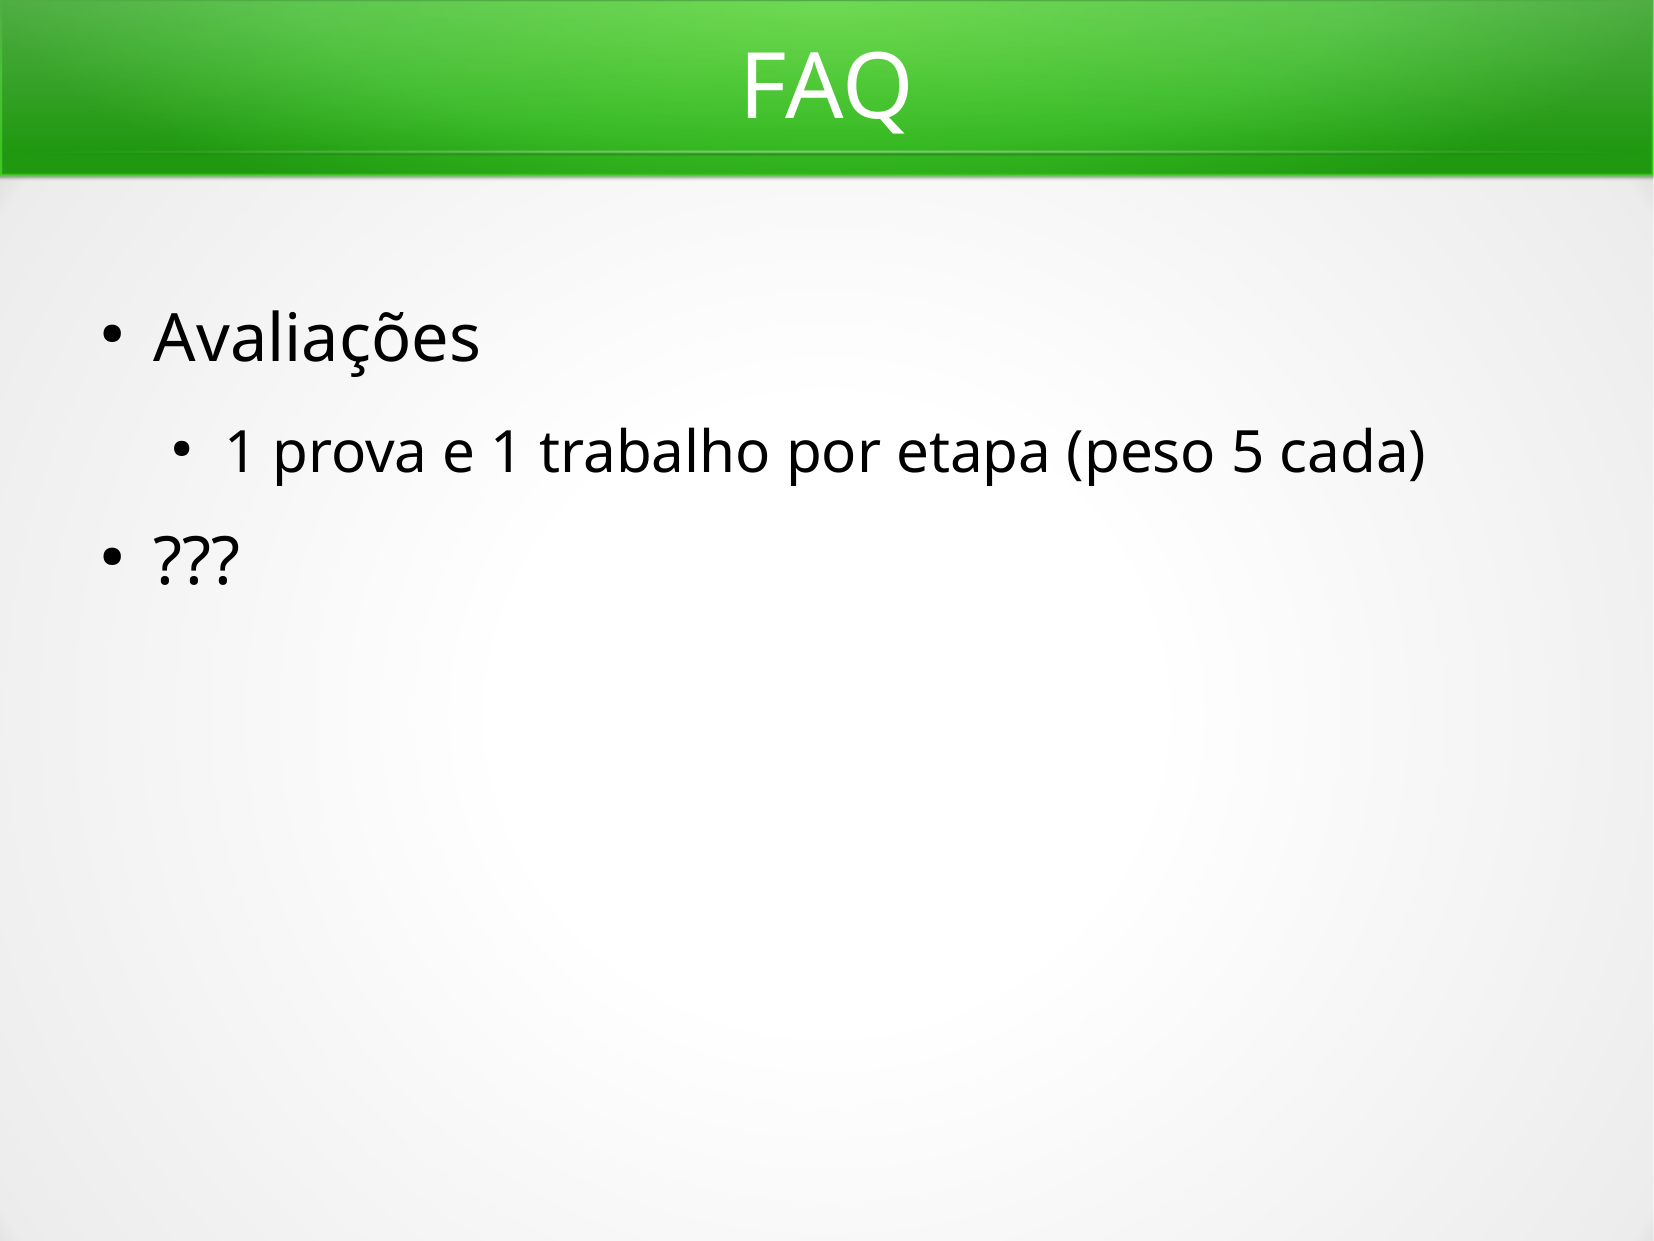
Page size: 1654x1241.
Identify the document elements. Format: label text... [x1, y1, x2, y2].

picture [0, 0, 1654, 1241]
title FAQ [82, 11, 1571, 154]
list Avaliações 1 prova e 1 trabalho por etapa (peso 5 cada) ??? [82, 290, 1571, 1010]
